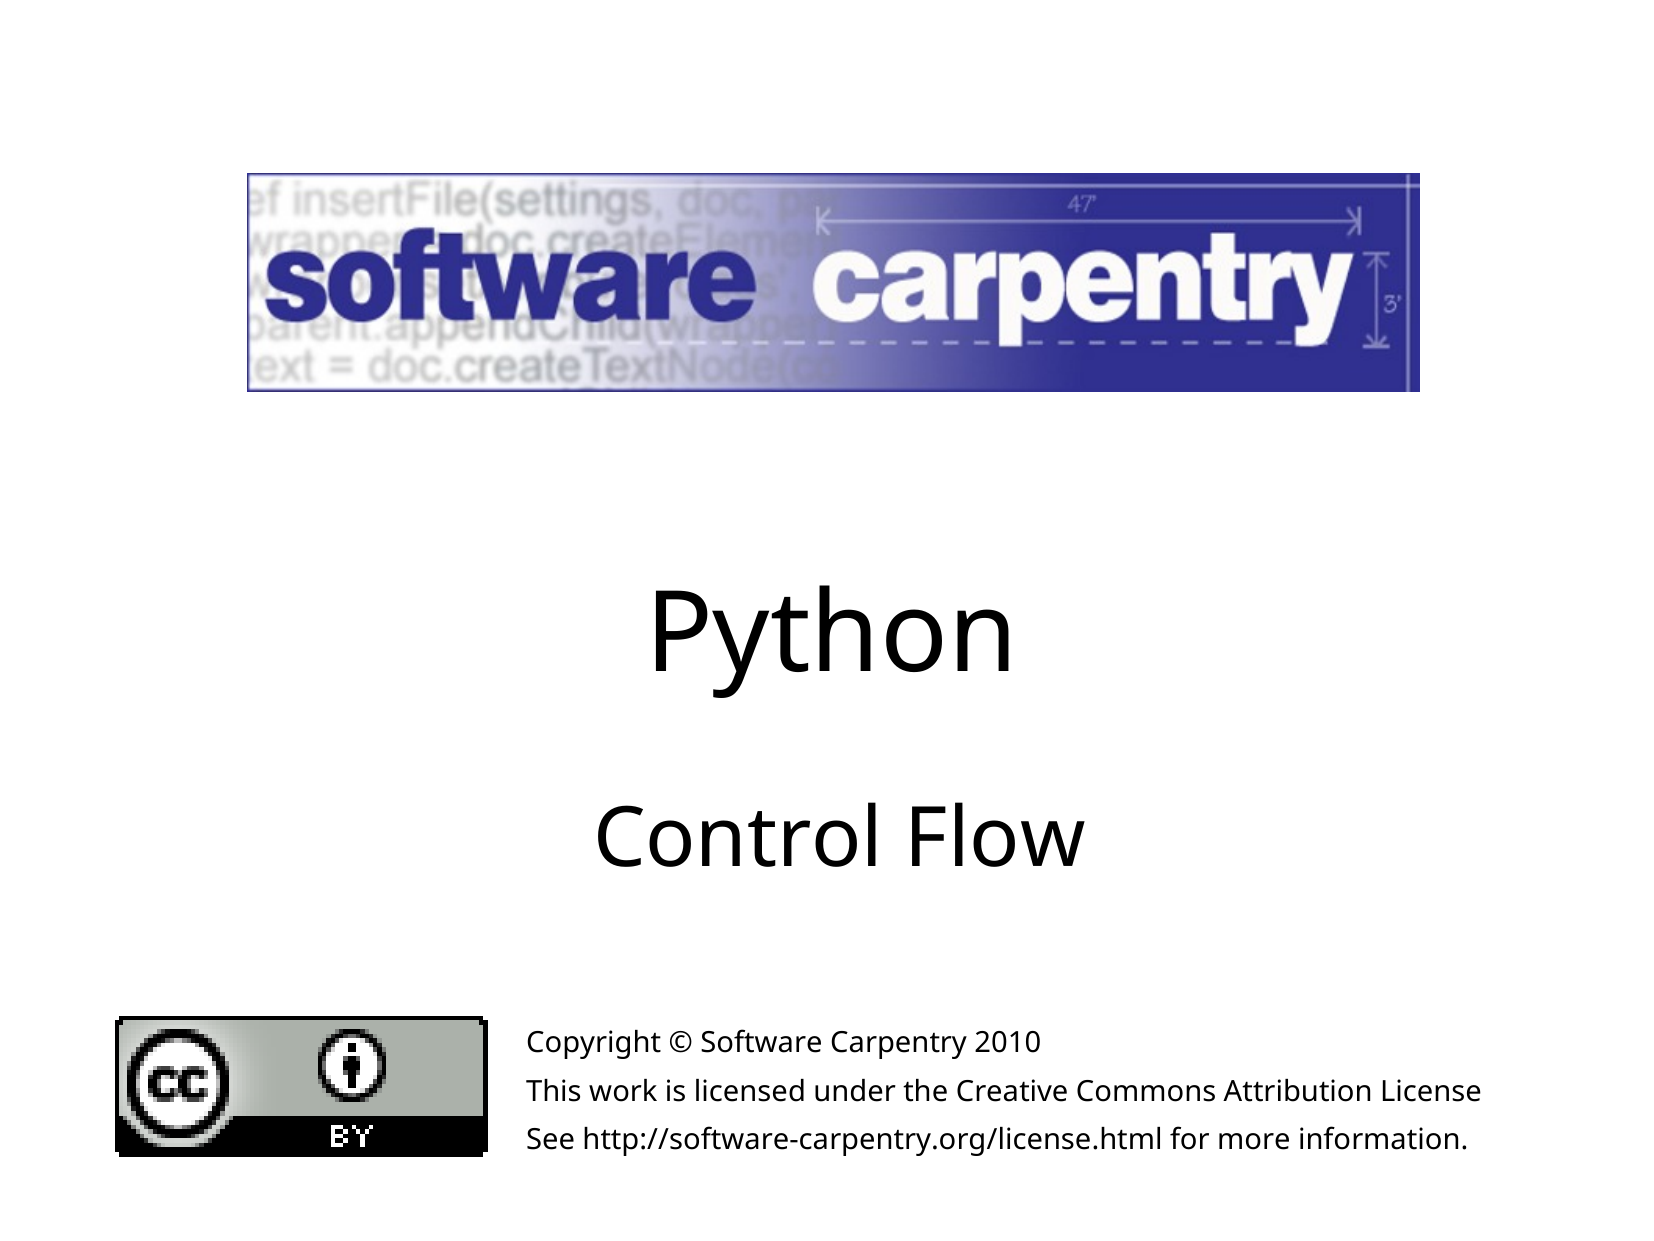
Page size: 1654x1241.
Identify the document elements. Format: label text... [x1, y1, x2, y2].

text_box Control Flow [188, 773, 1490, 883]
text_box Copyright © Software Carpentry 2010 This work is licensed under the Creative Commons Attribution License See http://software-carpentry.org/license.html for more information. [511, 1014, 1574, 1164]
text_box Python [245, 549, 1418, 697]
picture [115, 1016, 488, 1158]
picture [247, 173, 1420, 392]
